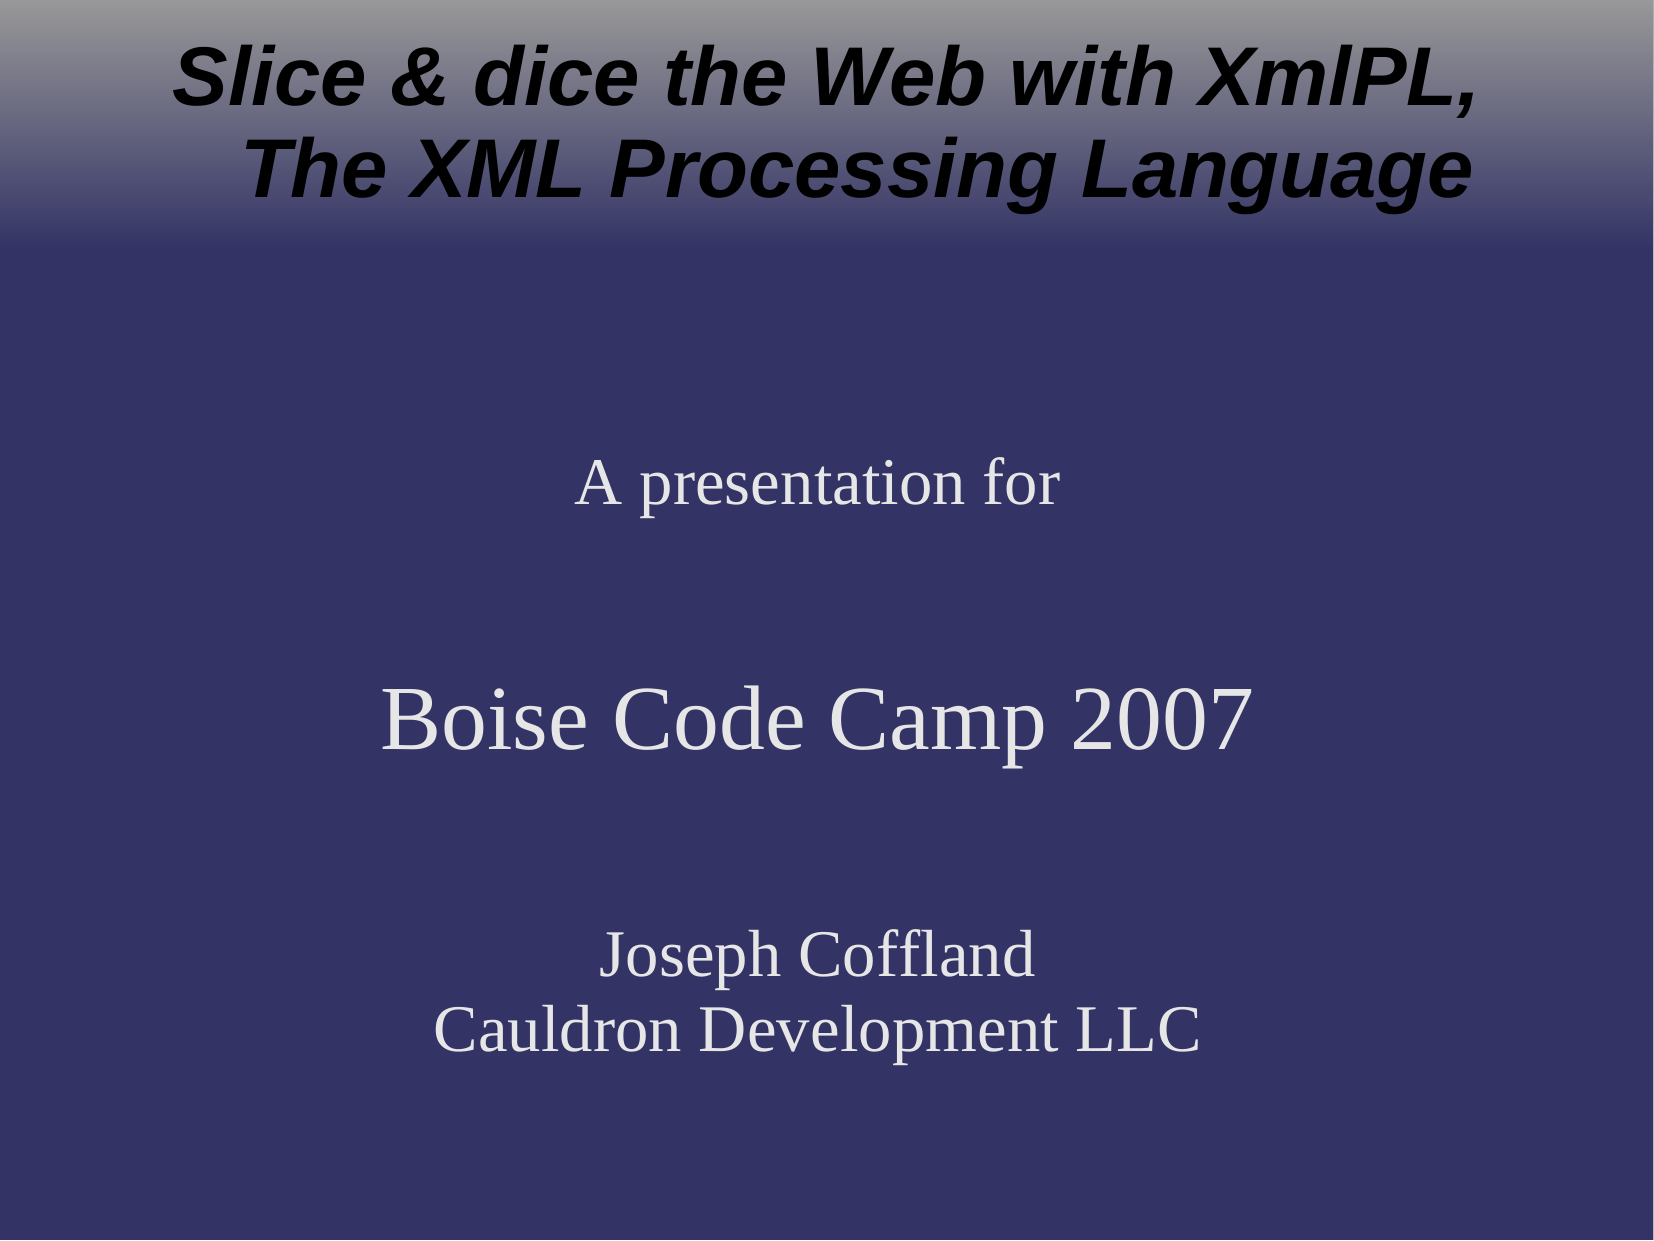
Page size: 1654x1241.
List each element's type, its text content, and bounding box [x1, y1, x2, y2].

subtitle A presentation for Boise Code Camp 2007 Joseph Coffland Cauldron Development LLC [122, 364, 1514, 1147]
title Slice & dice the Web with XmlPL, The XML Processing Language [121, 15, 1534, 231]
